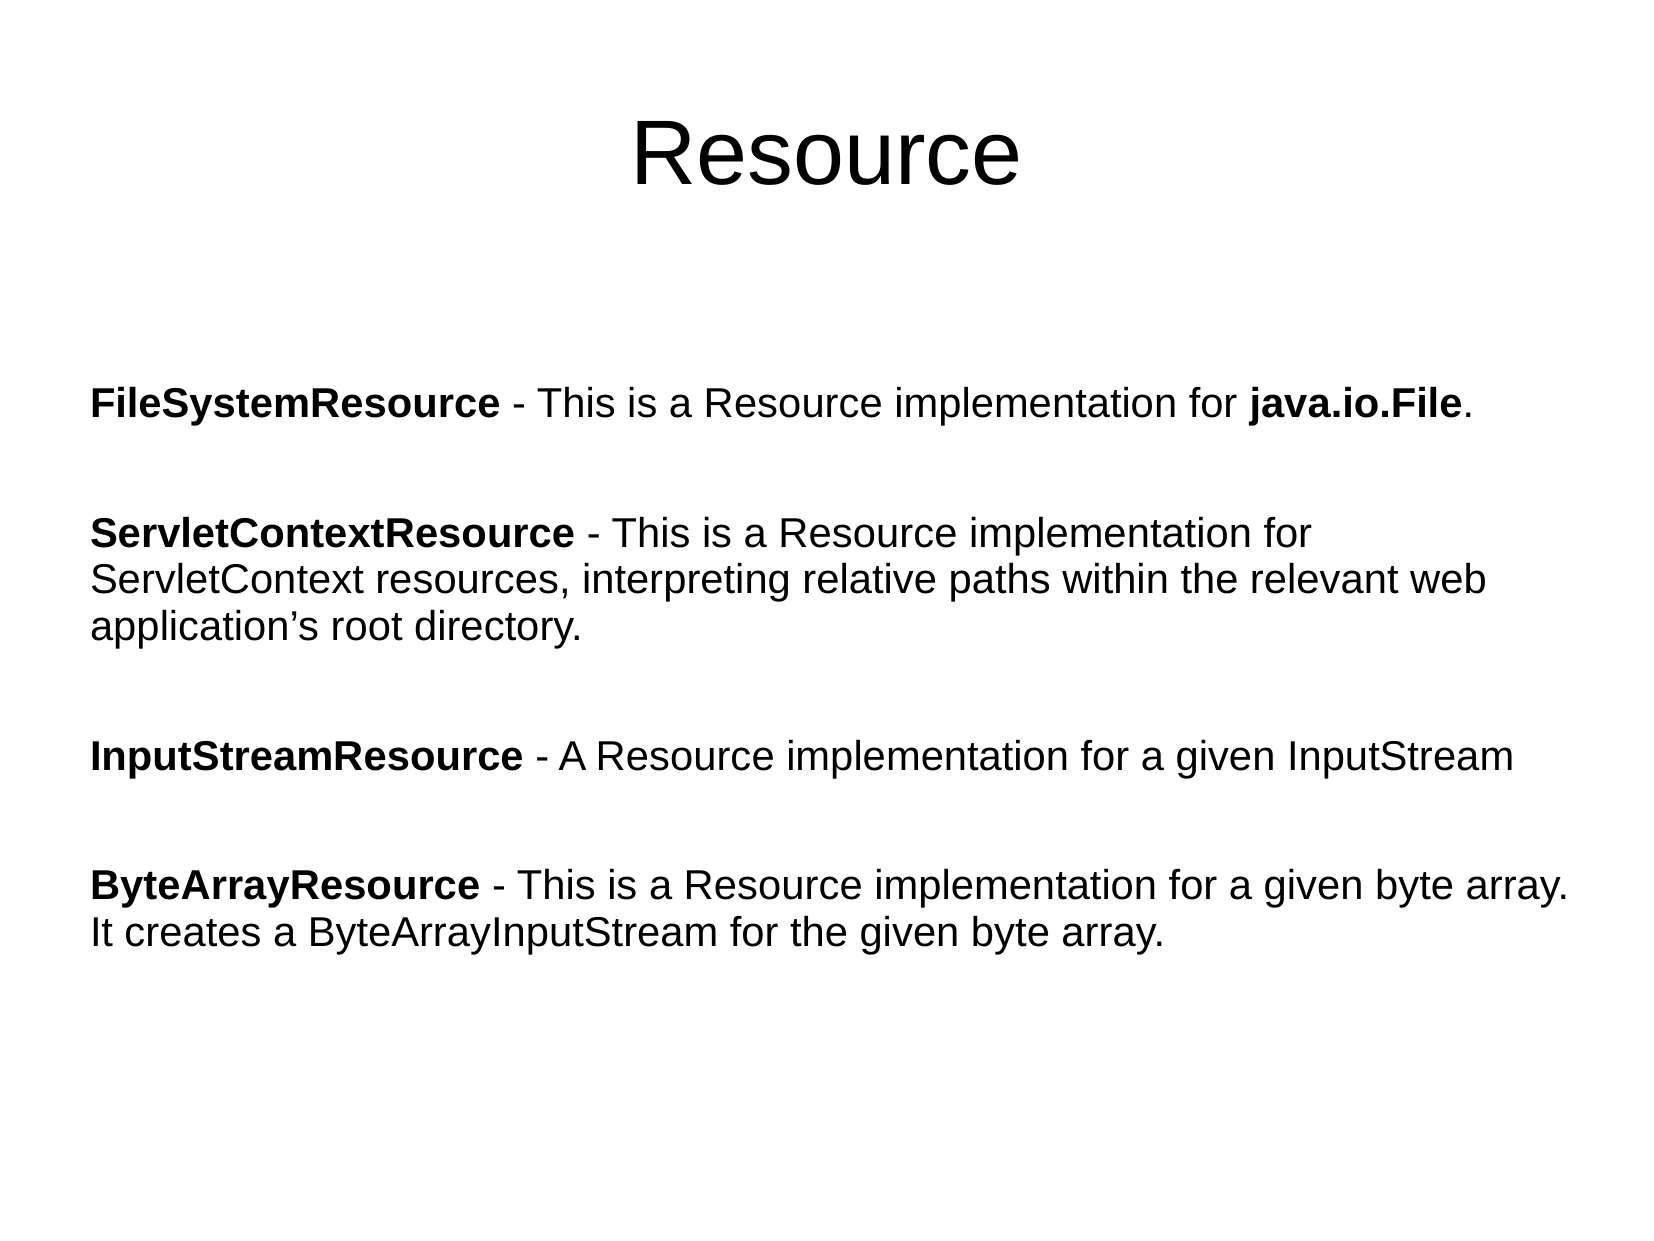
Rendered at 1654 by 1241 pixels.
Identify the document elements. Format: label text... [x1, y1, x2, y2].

list FileSystemResource - This is a Resource implementation for java.io.File. ServletContextResource - This is a Resource implementation for ServletContext resources, interpreting relative paths within the relevant web application’s root directory. InputStreamResource - A Resource implementation for a given InputStream ByteArrayResource - This is a Resource implementation for a given byte array. It creates a ByteArrayInputStream for the given byte array. [90, 315, 1579, 1035]
title Resource [82, 49, 1571, 257]
